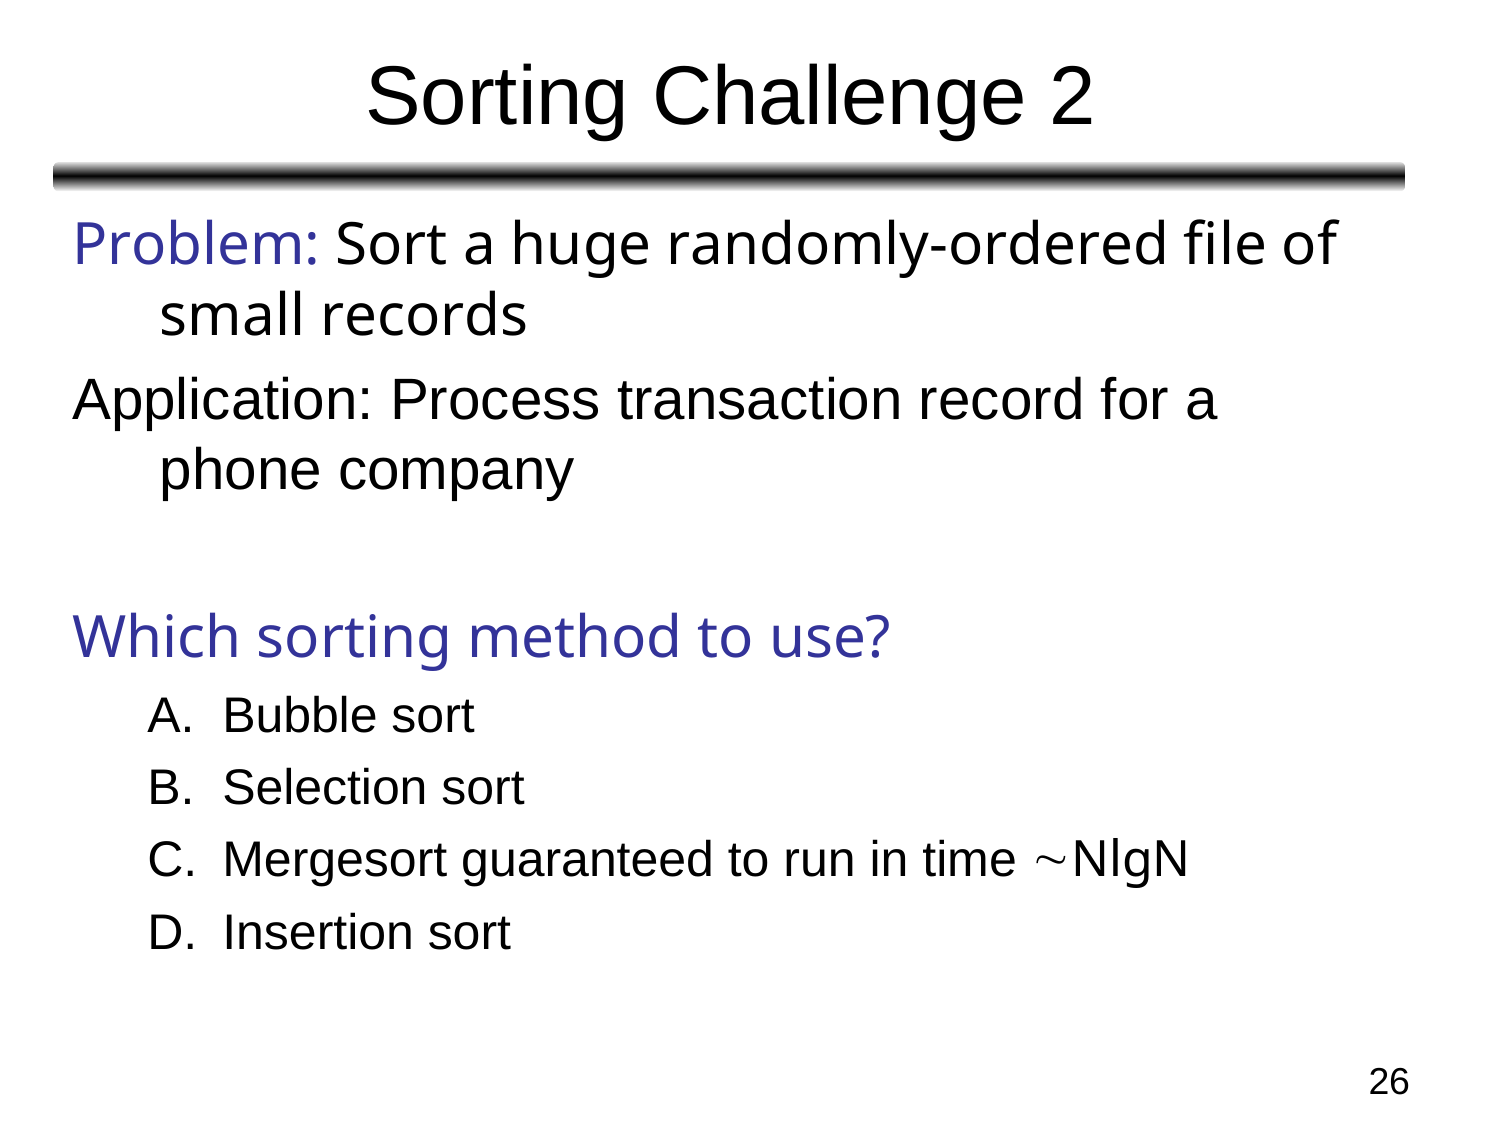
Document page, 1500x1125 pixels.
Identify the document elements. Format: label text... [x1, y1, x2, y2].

title Sorting Challenge 2 [55, 16, 1406, 166]
list Problem: Sort a huge randomly-ordered file of small records Application: Process transaction record for a phone company Which sorting method to use? Bubble sort Selection sort Mergesort guaranteed to run in time NlgN Insertion sort [57, 199, 1408, 1032]
